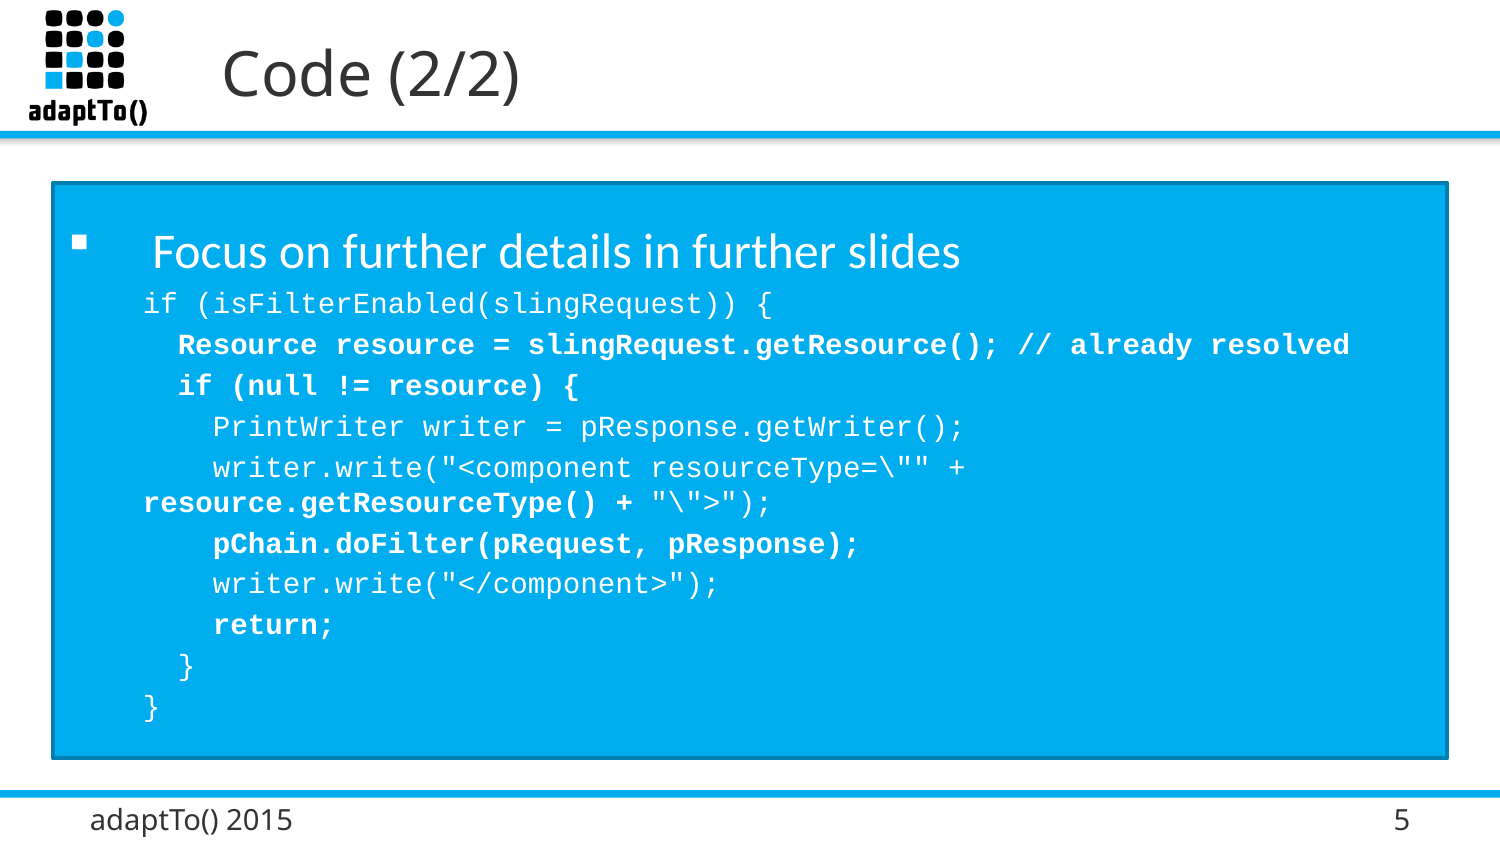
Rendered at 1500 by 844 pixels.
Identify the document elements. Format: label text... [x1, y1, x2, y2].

list Focus on further details in further slides if (isFilterEnabled(slingRequest)) { Resource resource = slingRequest.getResource(); // already resolved if (null != resource) { PrintWriter writer = pResponse.getWriter(); writer.write("<component resourceType=\"" + resource.getResourceType() + "\">"); pChain.doFilter(pRequest, pResponse); writer.write("</component>"); return; } } [53, 182, 1447, 759]
slide_number adaptTo() 2015 [75, 793, 425, 827]
title Code (2/2) [206, 14, 1447, 130]
slide_number <number> [1074, 793, 1425, 827]
picture [27, 6, 148, 127]
